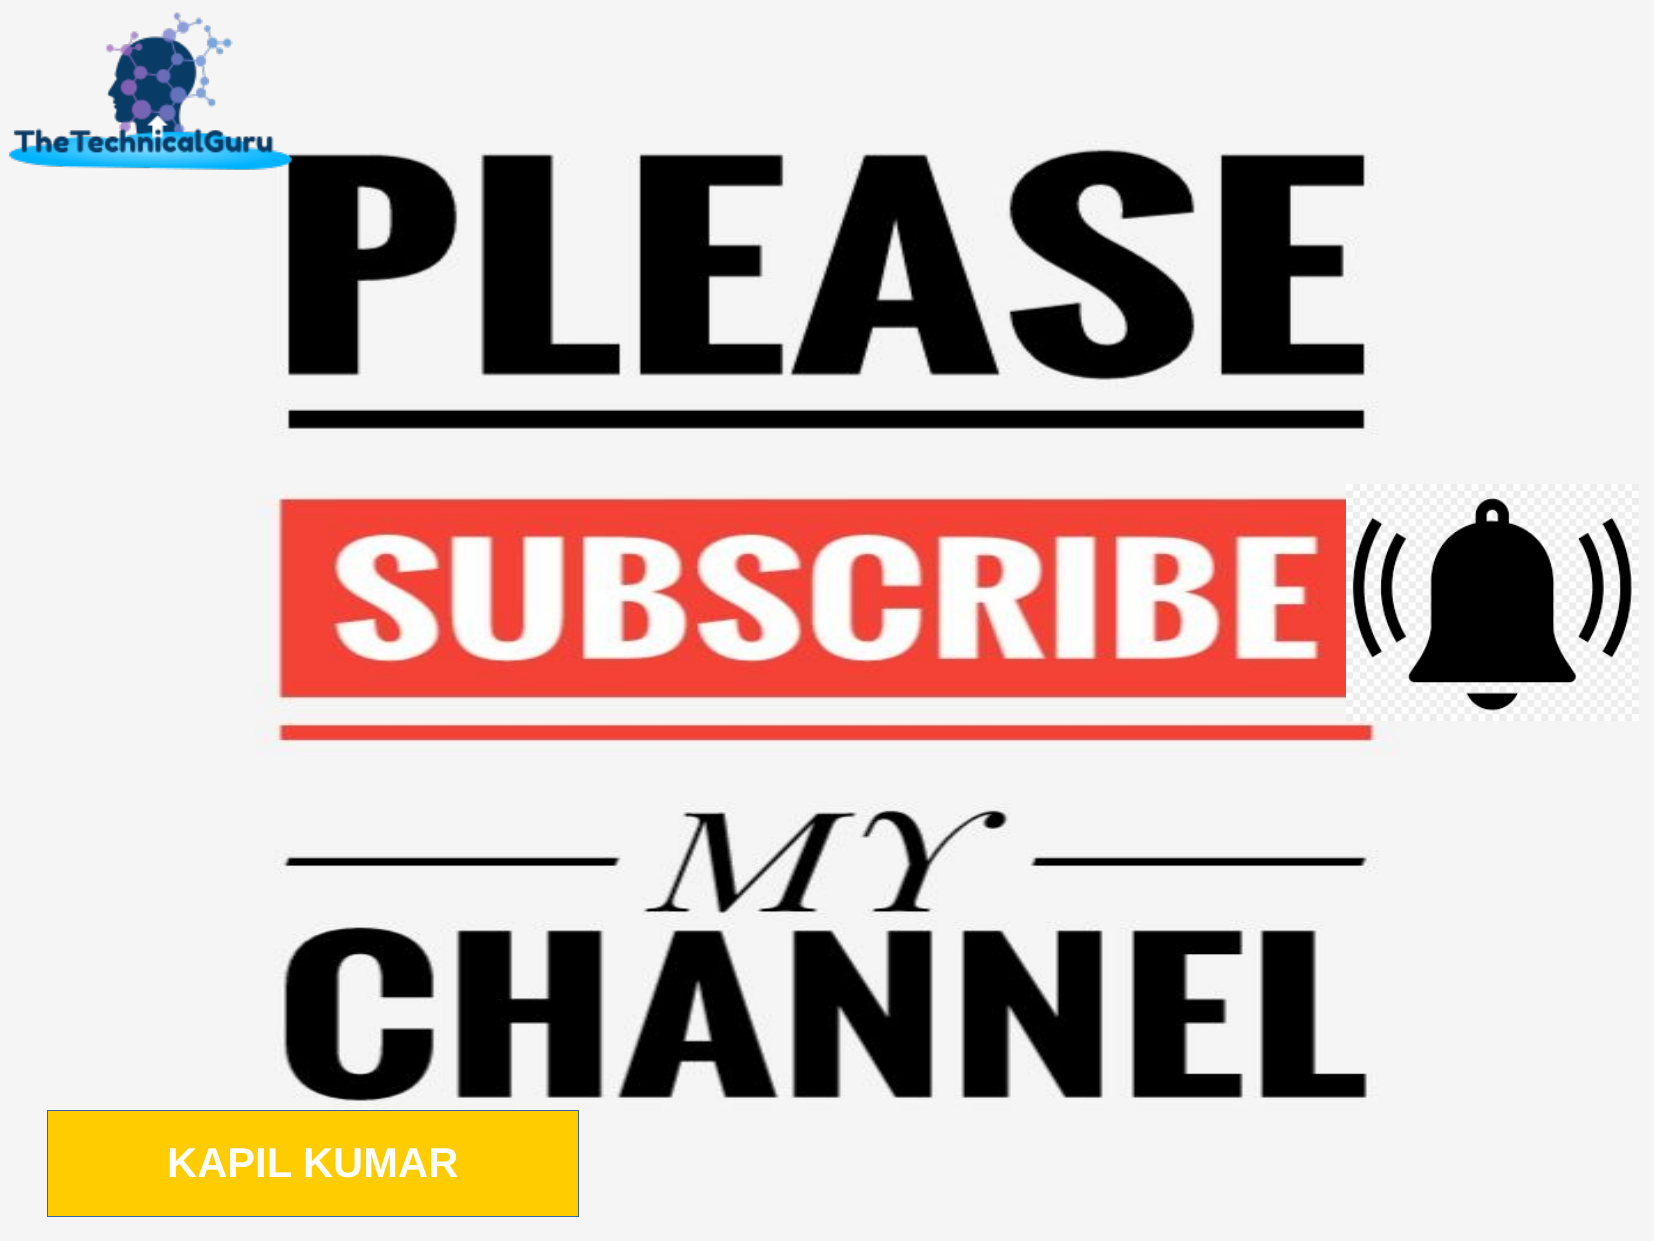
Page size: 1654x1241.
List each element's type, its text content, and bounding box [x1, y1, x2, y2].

picture [0, 0, 1654, 1241]
text_box KAPIL KUMAR [47, 1110, 579, 1217]
